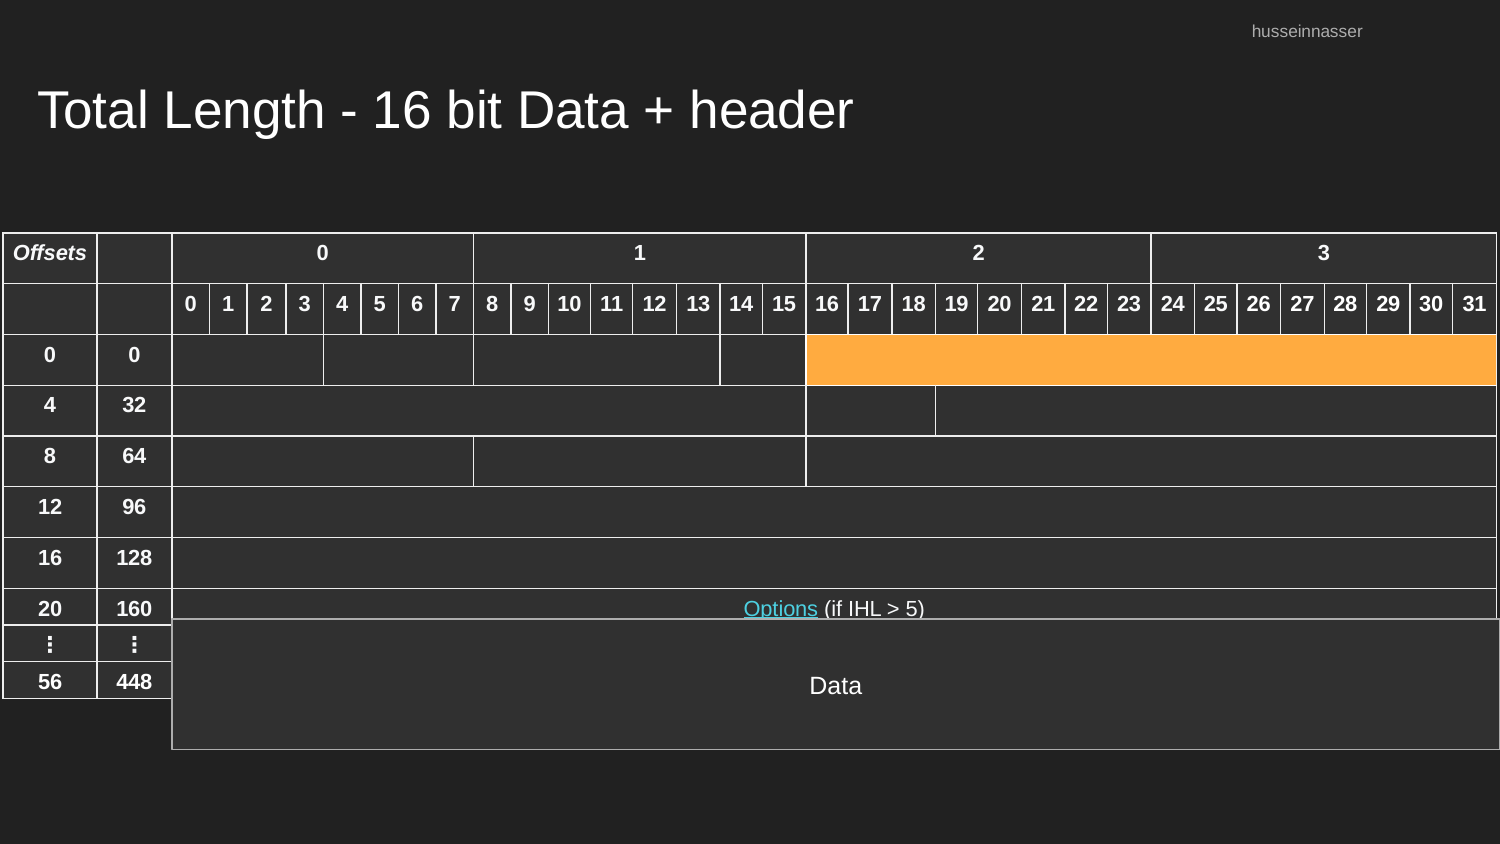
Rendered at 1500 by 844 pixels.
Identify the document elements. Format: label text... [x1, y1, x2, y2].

table_header Offsets [4, 234, 96, 283]
table_cell 0 [98, 335, 171, 385]
table_cell [173, 386, 805, 435]
table_cell 23 [1108, 284, 1150, 334]
table_cell 16 [807, 284, 847, 334]
table_cell 29 [1367, 284, 1409, 334]
table_cell 5 [362, 284, 398, 334]
table_header 1 [474, 234, 805, 283]
table_cell 12 [633, 284, 676, 334]
table_cell 16 [4, 538, 96, 588]
table_cell [324, 335, 473, 385]
table_cell 28 [1325, 284, 1366, 334]
table_header 3 [1152, 234, 1496, 283]
table_cell [721, 335, 805, 385]
table_cell 12 [4, 487, 96, 537]
table_cell 3 [287, 284, 323, 334]
table_cell [936, 386, 1496, 435]
table_header [98, 234, 171, 283]
table_cell 13 [677, 284, 719, 334]
table_cell 8 [4, 437, 96, 486]
table_cell 18 [893, 284, 935, 334]
table_cell 31 [1453, 284, 1496, 334]
table_cell 11 [591, 284, 632, 334]
table_cell 96 [98, 487, 171, 537]
table_cell [474, 335, 719, 385]
table_cell [807, 335, 1496, 385]
table_cell 0 [4, 335, 96, 385]
table_cell 160 [98, 589, 171, 624]
table_cell [807, 386, 935, 435]
text_box Data [171, 619, 1500, 750]
table_cell [474, 437, 805, 486]
subtitle husseinnasser [1236, 11, 1492, 53]
table_cell ⋮ [4, 626, 96, 661]
table_cell 20 [978, 284, 1021, 334]
table_cell [173, 335, 323, 385]
table_cell 15 [763, 284, 805, 334]
table_cell 6 [399, 284, 435, 334]
table_cell 30 [1411, 284, 1452, 334]
table_cell 4 [4, 386, 96, 435]
table_cell [4, 284, 96, 334]
table_cell ⋮ [98, 626, 171, 661]
table_cell [173, 437, 473, 486]
table_cell 9 [512, 284, 548, 334]
table_cell 32 [98, 386, 171, 435]
table_cell [98, 284, 171, 334]
table_cell 10 [549, 284, 590, 334]
table_cell Options (if IHL > 5) [173, 589, 1496, 619]
table_cell 7 [437, 284, 473, 334]
table_cell 2 [248, 284, 285, 334]
table_cell 17 [849, 284, 891, 334]
table_cell [173, 487, 1496, 537]
table_cell 20 [4, 589, 96, 624]
table_header 0 [173, 234, 473, 283]
table_cell 14 [721, 284, 762, 334]
table_cell 27 [1281, 284, 1324, 334]
table_cell 26 [1238, 284, 1280, 334]
table_cell [807, 437, 1496, 486]
table_cell 448 [98, 662, 171, 698]
table_cell 22 [1066, 284, 1107, 334]
table_cell 24 [1152, 284, 1194, 334]
table_cell 64 [98, 437, 171, 486]
table_cell 19 [936, 284, 977, 334]
table_header 2 [807, 234, 1150, 283]
table_cell 21 [1022, 284, 1064, 334]
table_cell 56 [4, 662, 96, 698]
table_cell 128 [98, 538, 171, 588]
title Total Length - 16 bit Data + header [22, 60, 1420, 155]
table_cell 8 [474, 284, 510, 334]
table_cell 25 [1195, 284, 1236, 334]
table_cell 4 [324, 284, 360, 334]
table_cell 1 [210, 284, 246, 334]
table_cell [173, 538, 1496, 588]
table_cell 0 [173, 284, 209, 334]
